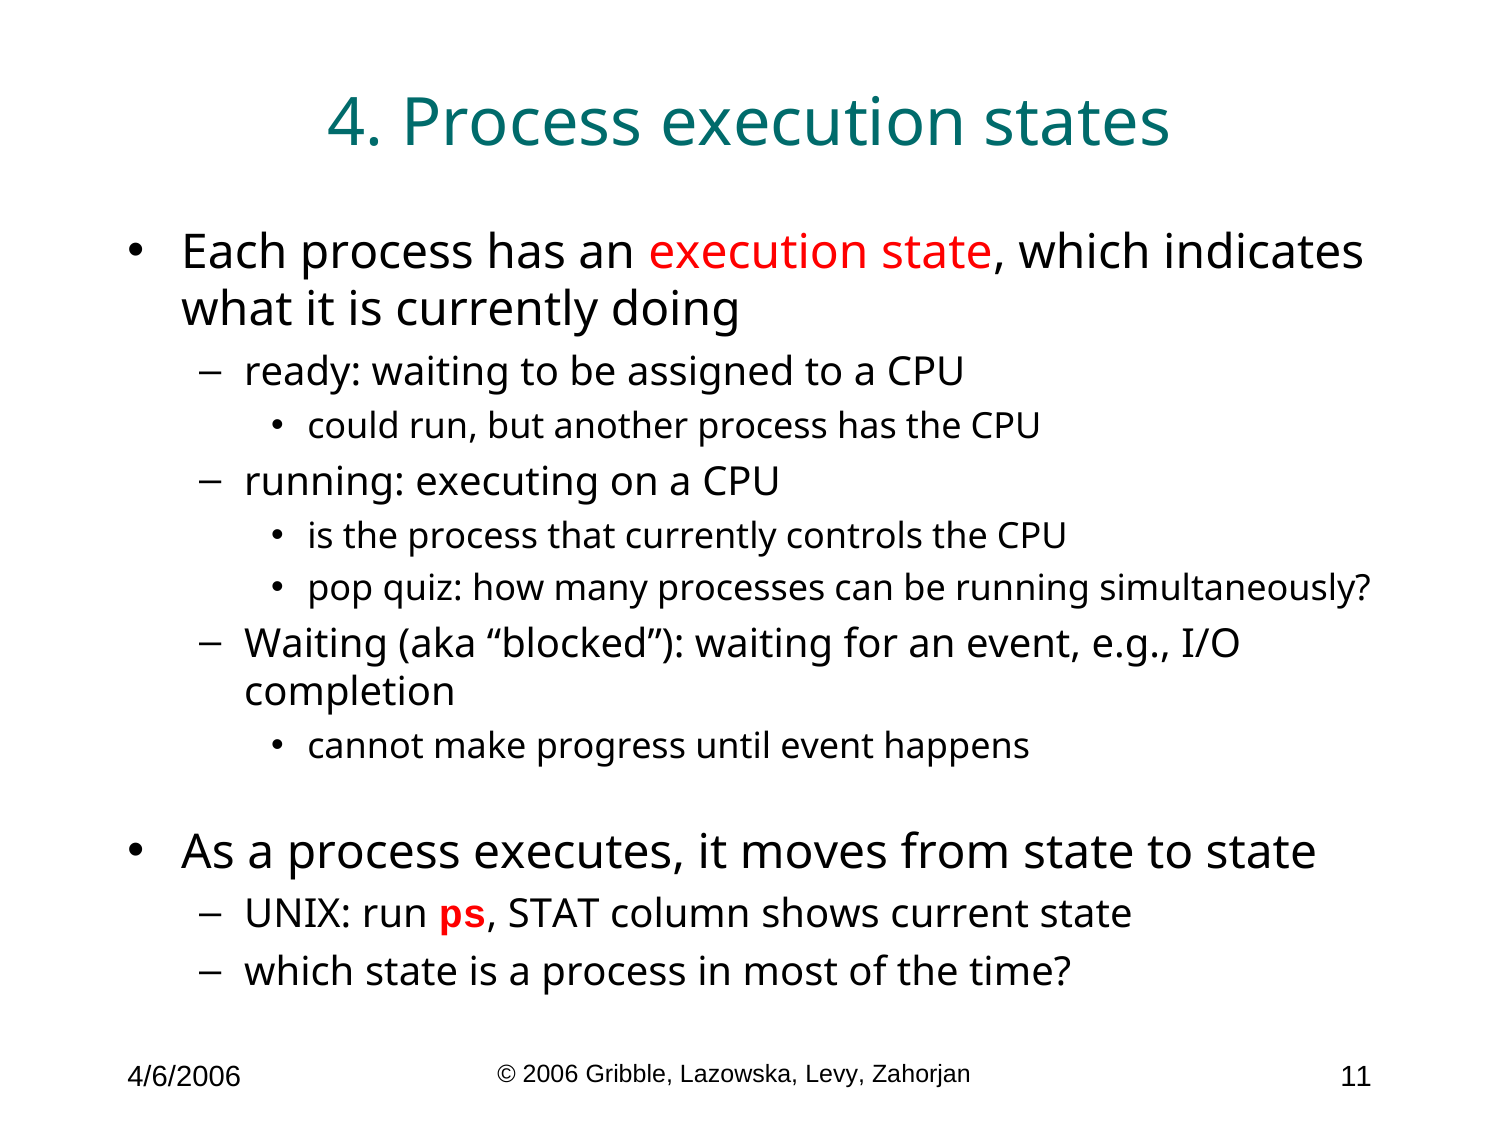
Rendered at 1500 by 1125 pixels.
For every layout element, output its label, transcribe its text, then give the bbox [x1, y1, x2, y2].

title 4. Process execution states [112, 62, 1388, 175]
list Each process has an execution state, which indicates what it is currently doing ready: waiting to be assigned to a CPU could run, but another process has the CPU running: executing on a CPU is the process that currently controls the CPU pop quiz: how many processes can be running simultaneously? Waiting (aka “blocked”): waiting for an event, e.g., I/O completion cannot make progress until event happens As a process executes, it moves from state to state UNIX: run ps, STAT column shows current state which state is a process in most of the time? [112, 212, 1388, 1025]
